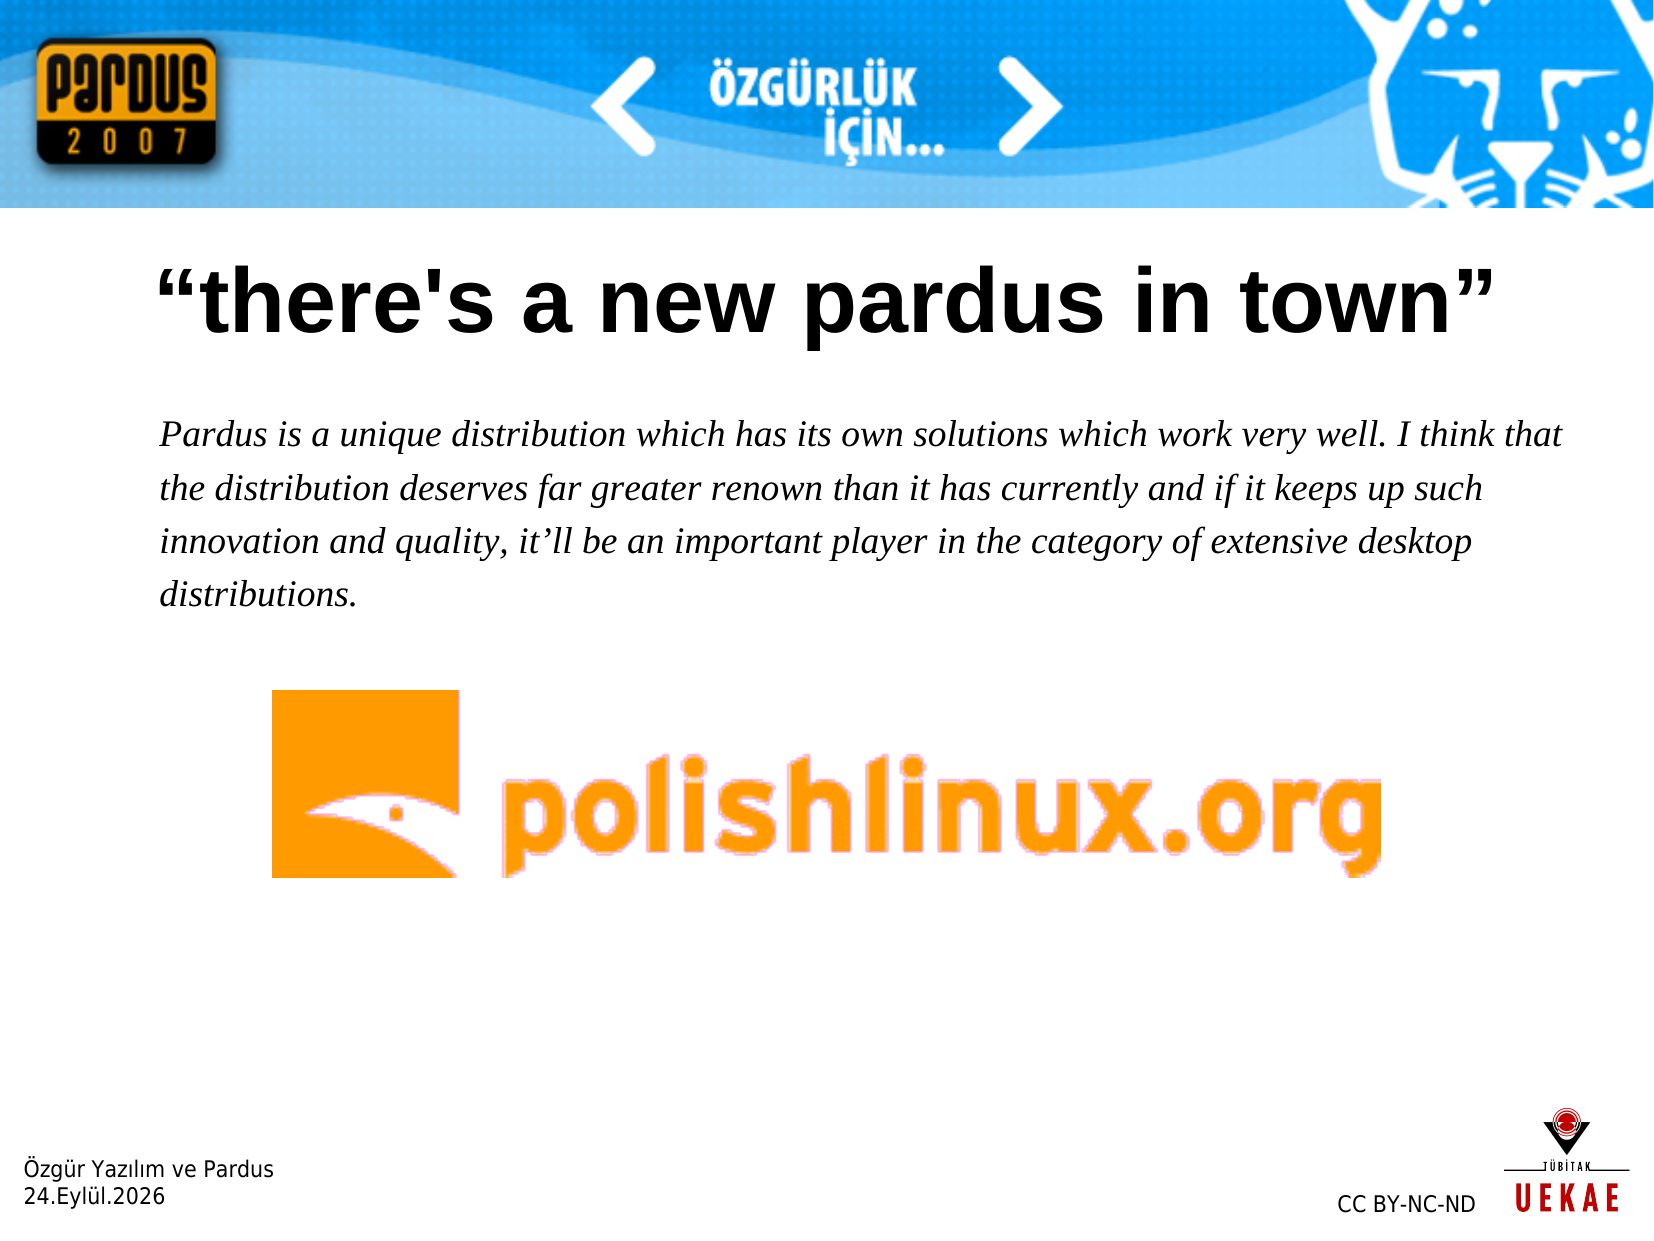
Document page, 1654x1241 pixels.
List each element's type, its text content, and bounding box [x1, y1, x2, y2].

picture [272, 690, 1381, 879]
picture [0, 0, 1654, 208]
picture [1500, 1104, 1634, 1215]
title “there's a new pardus in town” [82, 197, 1571, 405]
list Pardus is a unique distribution which has its own solutions which work very well. I think that the distribution deserves far greater renown than it has currently and if it keeps up such innovation and quality, it’ll be an important player in the category of extensive desktop distributions. [88, 413, 1571, 849]
